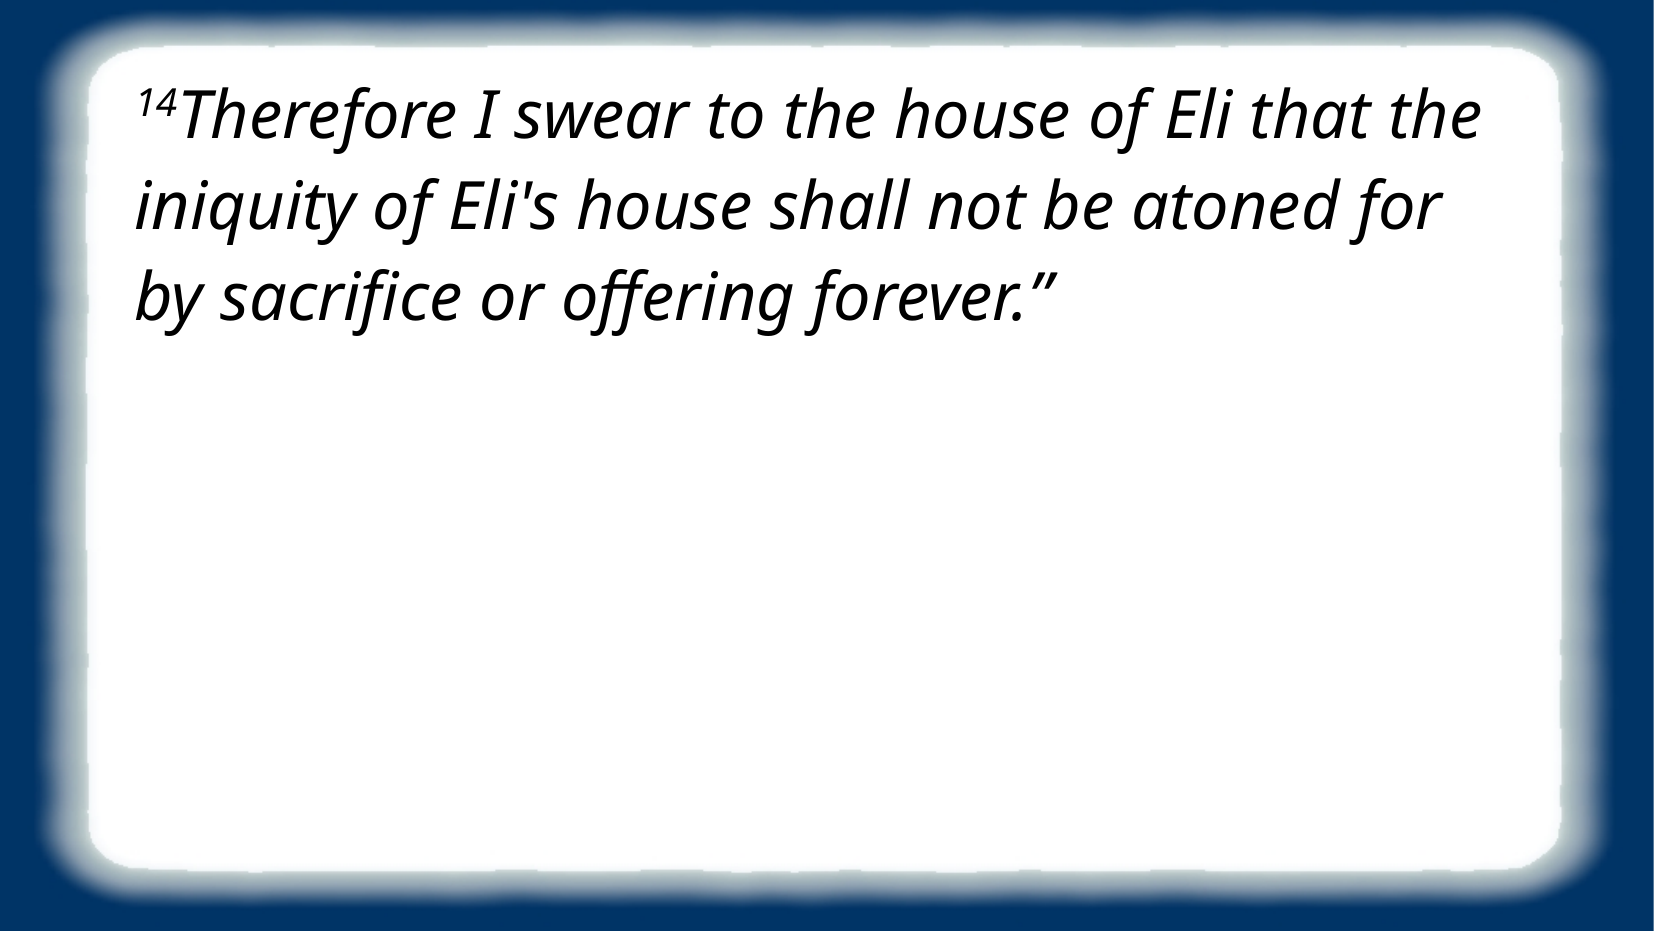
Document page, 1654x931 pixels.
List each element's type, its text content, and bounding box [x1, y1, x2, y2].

text_box 14Therefore I swear to the house of Eli that the iniquity of Eli's house shall not be atoned for by sacrifice or offering forever.” [120, 60, 1531, 342]
picture [0, 0, 1654, 931]
